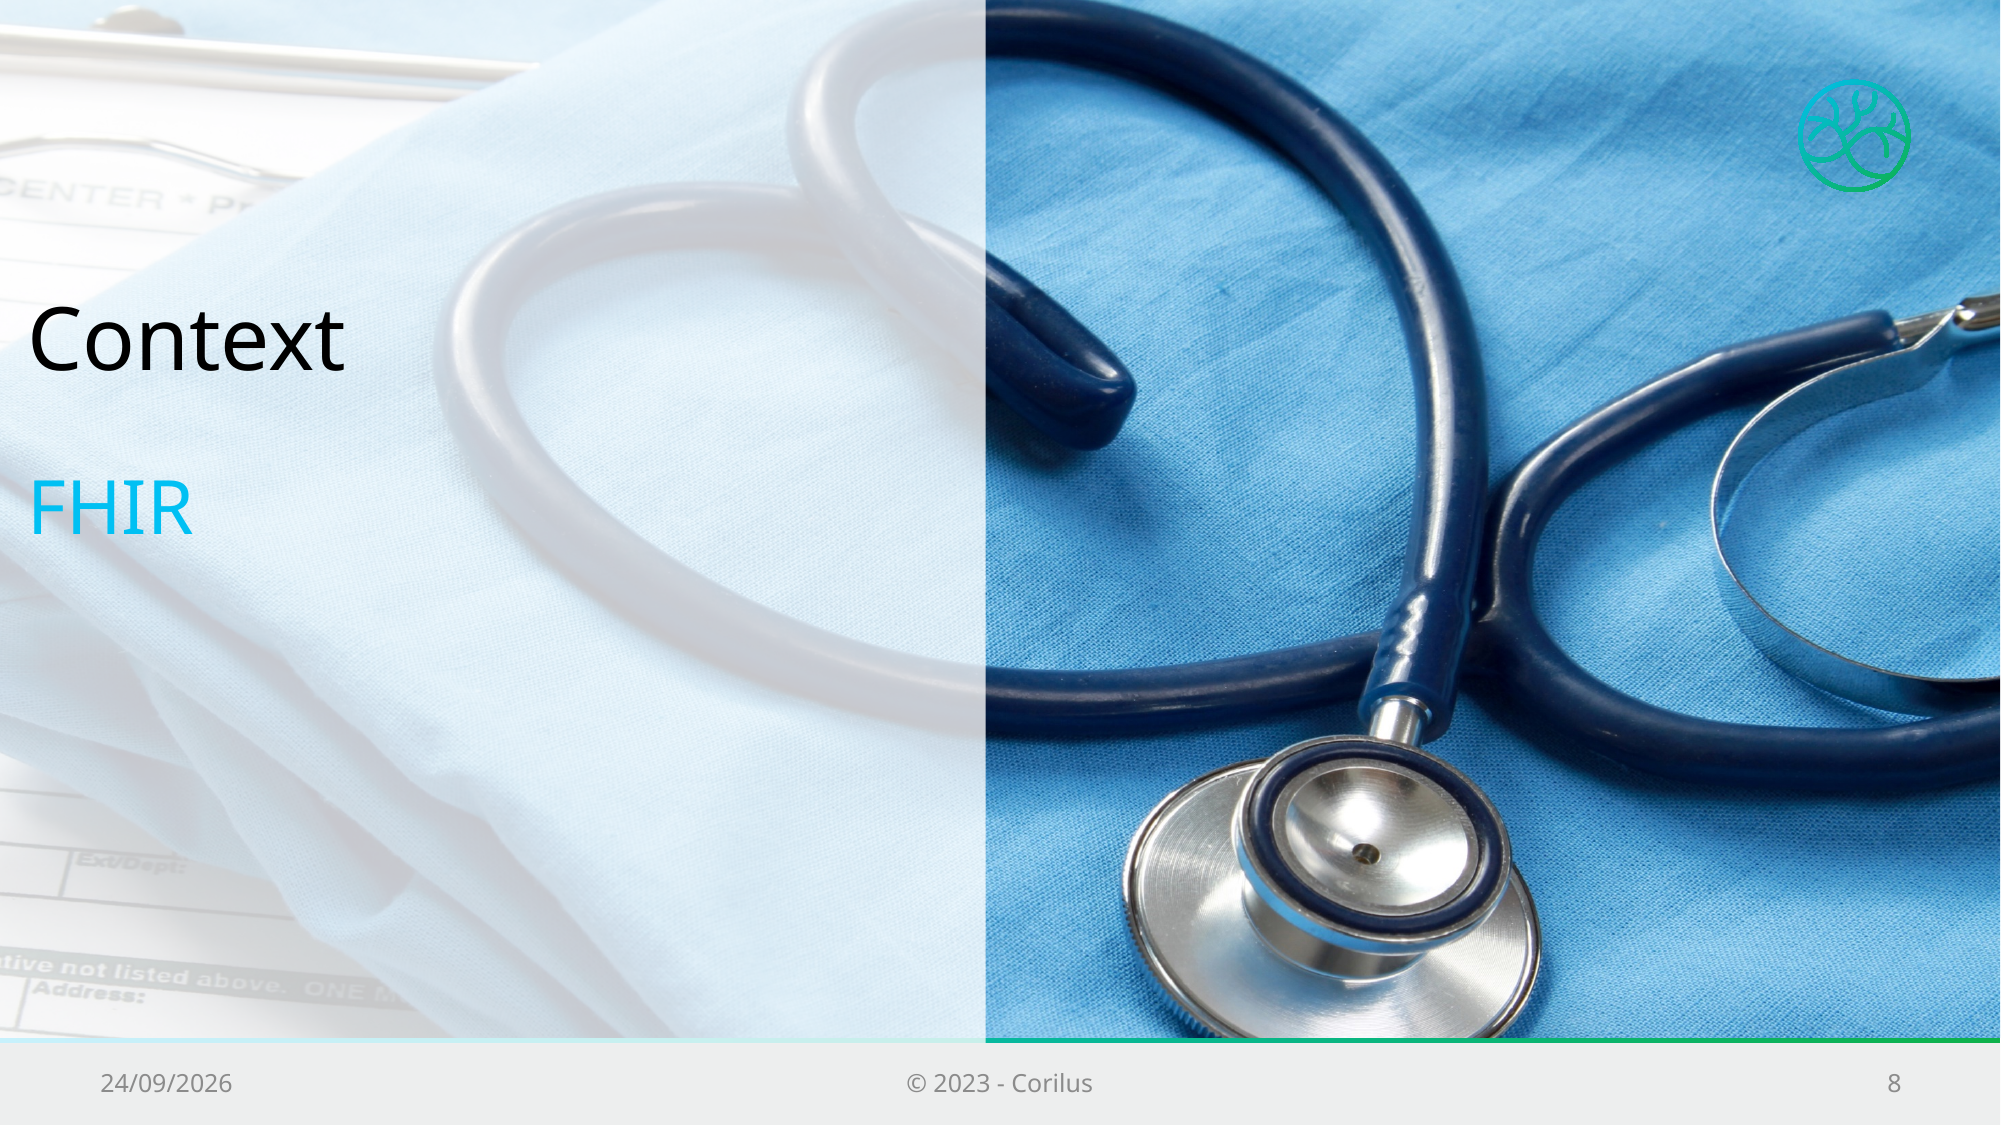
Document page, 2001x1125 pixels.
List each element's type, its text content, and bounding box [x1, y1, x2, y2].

text_box [1845, 125, 1858, 136]
picture [986, 0, 2001, 1038]
title Context FHIR [27, 334, 879, 512]
